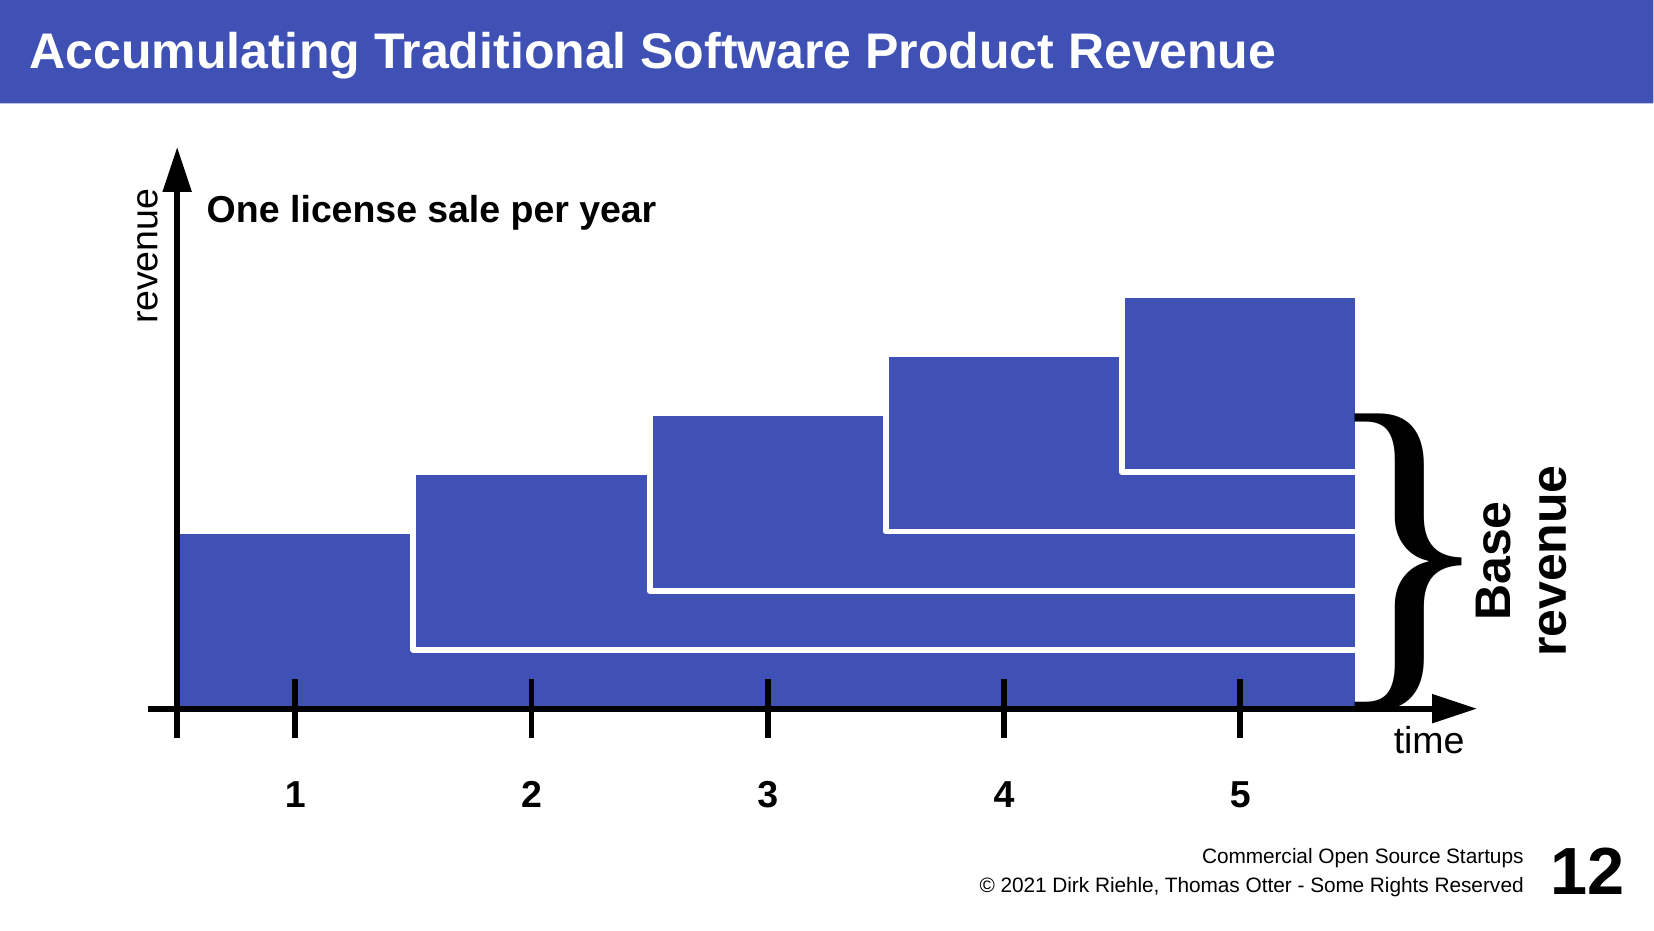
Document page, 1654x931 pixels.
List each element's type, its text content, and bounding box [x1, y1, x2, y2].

text_box revenue [88, 177, 177, 384]
text_box time [1358, 707, 1477, 826]
text_box } [1311, 331, 1441, 753]
text_box 2 [472, 708, 591, 827]
title Accumulating Traditional Software Product Revenue [0, 0, 1654, 104]
text_box 5 [1181, 708, 1300, 827]
text_box One license sale per year [177, 177, 1477, 414]
text_box [180, 295, 1359, 706]
text_box 4 [944, 708, 1063, 827]
text_box Base revenue [1446, 413, 1595, 709]
text_box 1 [236, 708, 355, 827]
text_box 3 [708, 708, 827, 827]
